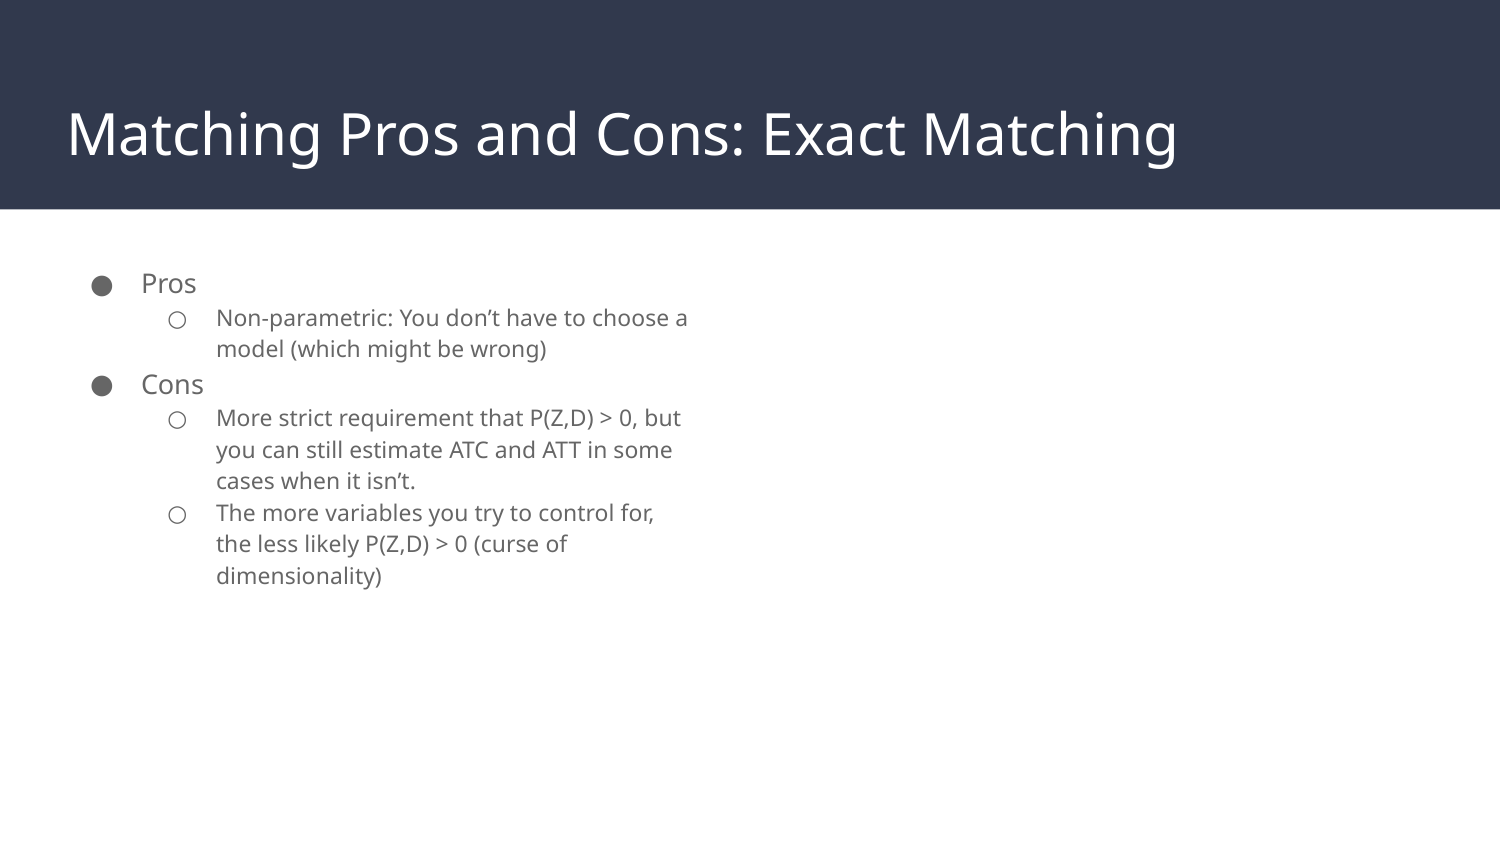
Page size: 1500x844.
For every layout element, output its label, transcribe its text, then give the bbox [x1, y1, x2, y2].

list Pros Non-parametric: You don’t have to choose a model (which might be wrong) Cons More strict requirement that P(Z,D) > 0, but you can still estimate ATC and ATT in some cases when it isn’t. The more variables you try to control for, the less likely P(Z,D) > 0 (curse of dimensionality) [51, 247, 708, 752]
title Matching Pros and Cons: Exact Matching [51, 82, 1449, 185]
